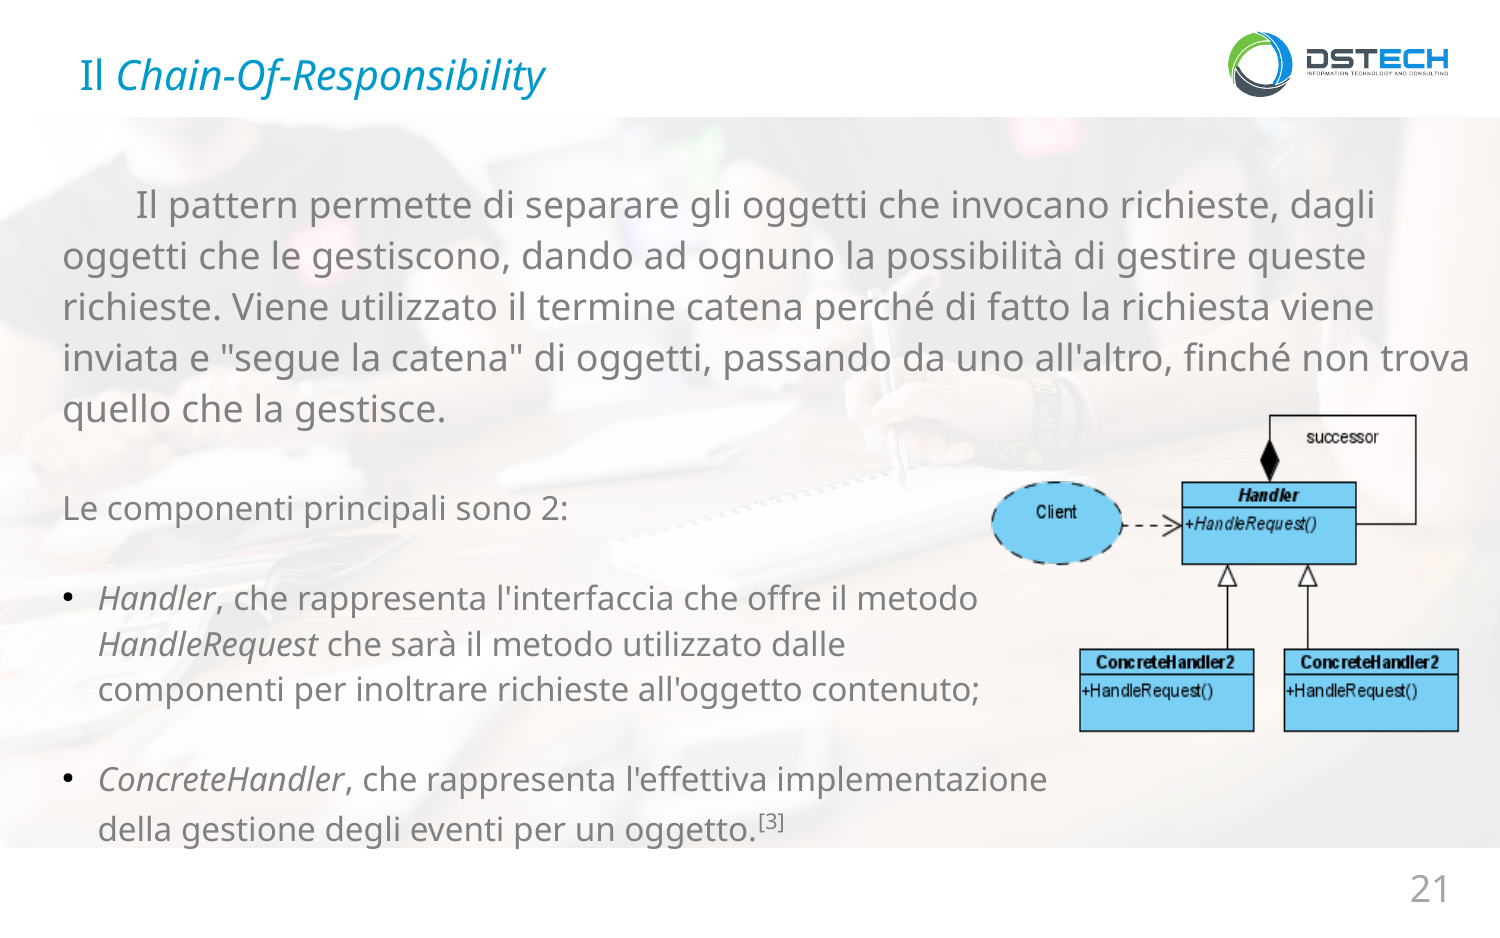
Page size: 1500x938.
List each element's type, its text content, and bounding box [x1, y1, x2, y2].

picture [989, 395, 1465, 739]
text_box Il pattern permette di separare gli oggetti che invocano richieste, dagli oggetti che le gestiscono, dando ad ognuno la possibilità di gestire queste richieste. Viene utilizzato il termine catena perché di fatto la richiesta viene inviata e "segue la catena" di oggetti, passando da uno all'altro, finché non trova quello che la gestisce. Le componenti principali sono 2: Handler, che rappresenta l'interfaccia che offre il metodo HandleRequest che sarà il metodo utilizzato dalle componenti per inoltrare richieste all'oggetto contenuto; ConcreteHandler, che rappresenta l'effettiva implementazione della gestione degli eventi per un oggetto.[3] [47, 171, 1489, 938]
text_box Il Chain-Of-Responsibility [64, 41, 1152, 101]
picture [0, 117, 1500, 848]
picture [1228, 31, 1448, 97]
